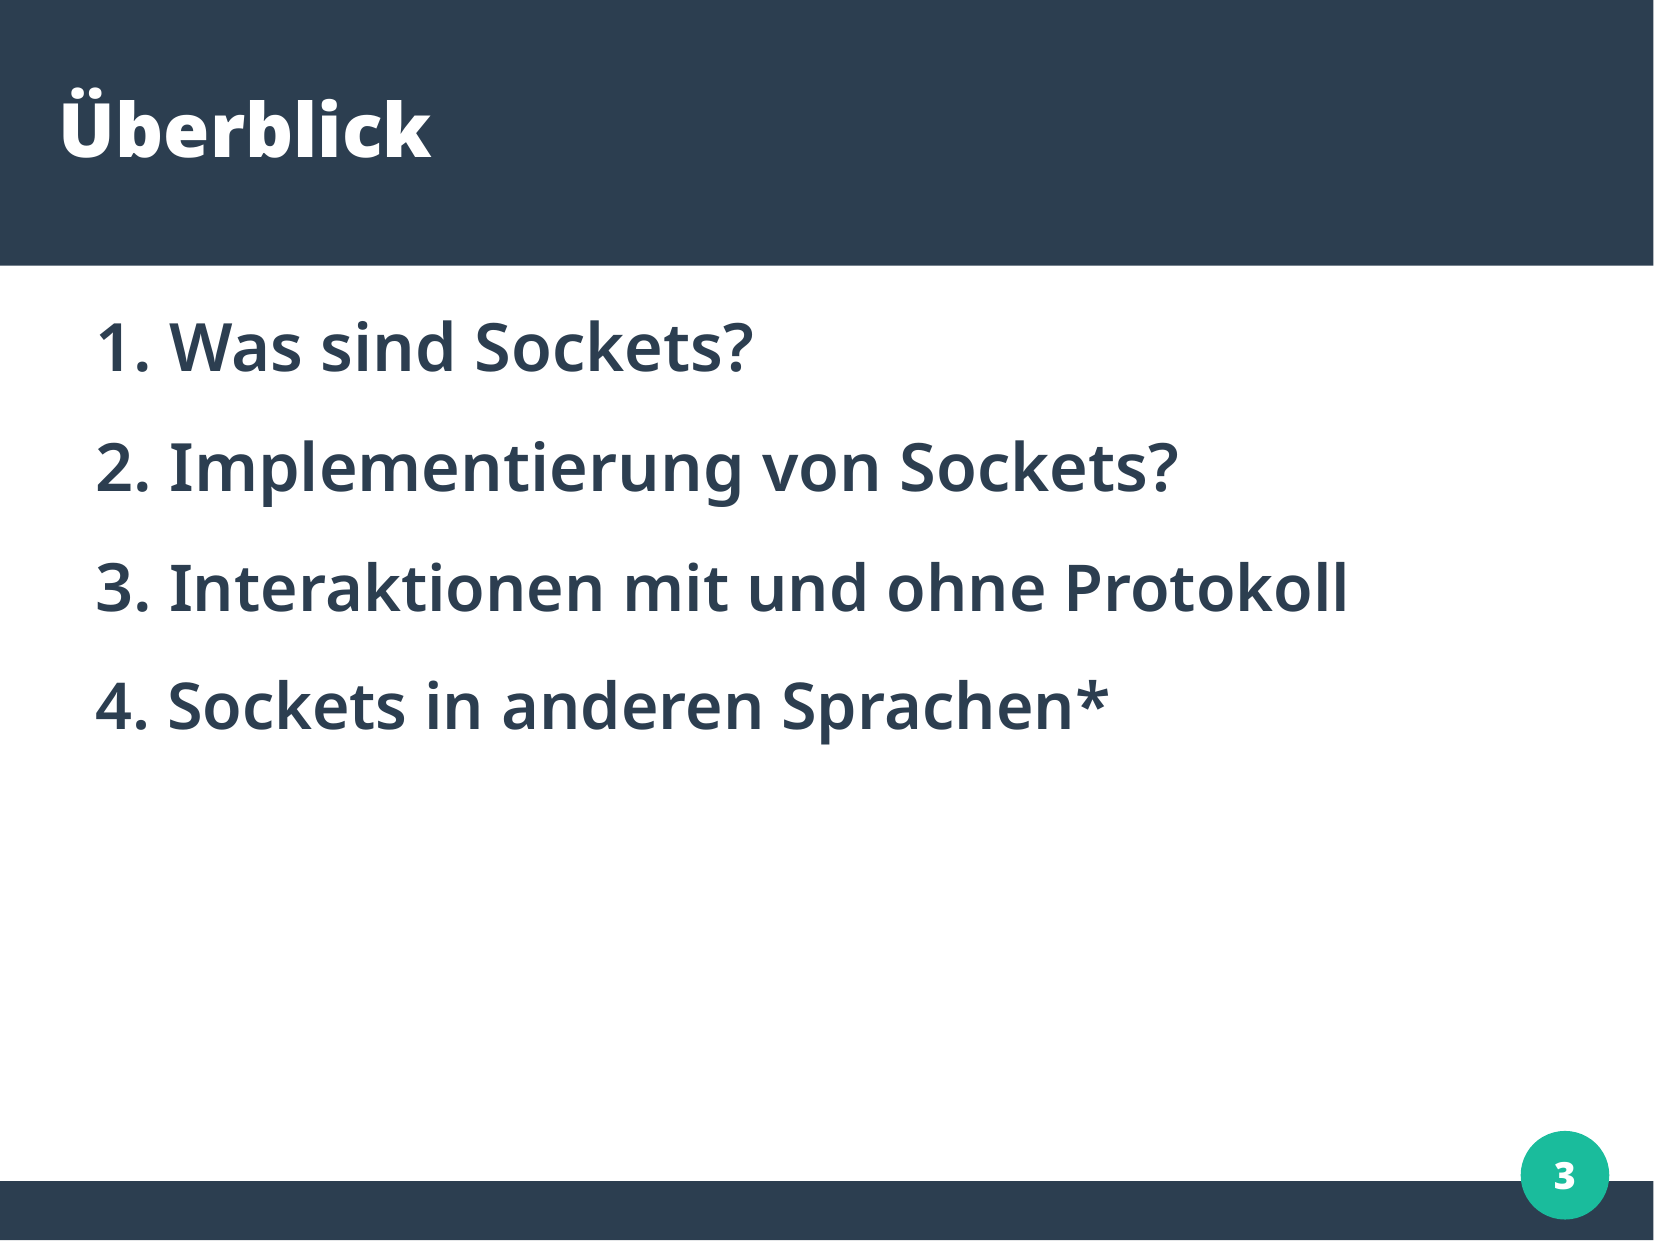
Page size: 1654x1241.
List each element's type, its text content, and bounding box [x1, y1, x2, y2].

title Überblick [59, 49, 1595, 207]
list 1. Was sind Sockets? 2. Implementierung von Sockets? 3. Interaktionen mit und ohne Protokoll 4. Sockets in anderen Sprachen* [24, 300, 1561, 1127]
